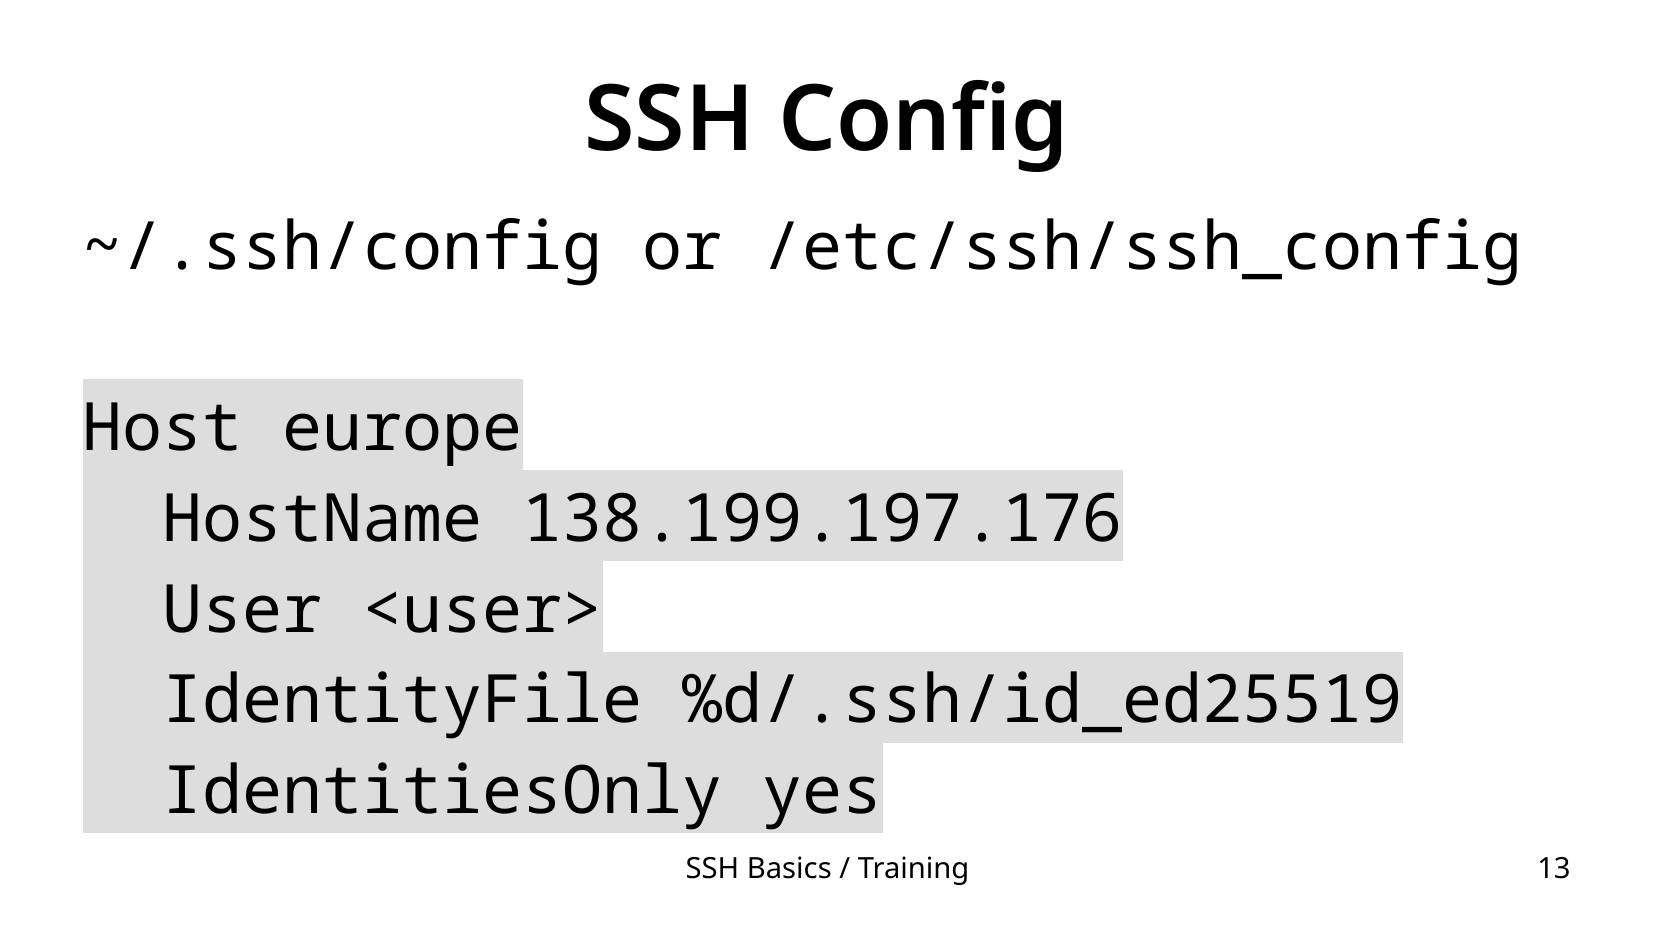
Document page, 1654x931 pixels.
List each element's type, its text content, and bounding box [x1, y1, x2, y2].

title SSH Config [82, 37, 1571, 193]
subtitle ~/.ssh/config or /etc/ssh/ssh_config Host europe HostName 138.199.197.176 User <user> IdentityFile %d/.ssh/id_ed25519 IdentitiesOnly yes [82, 197, 1571, 786]
